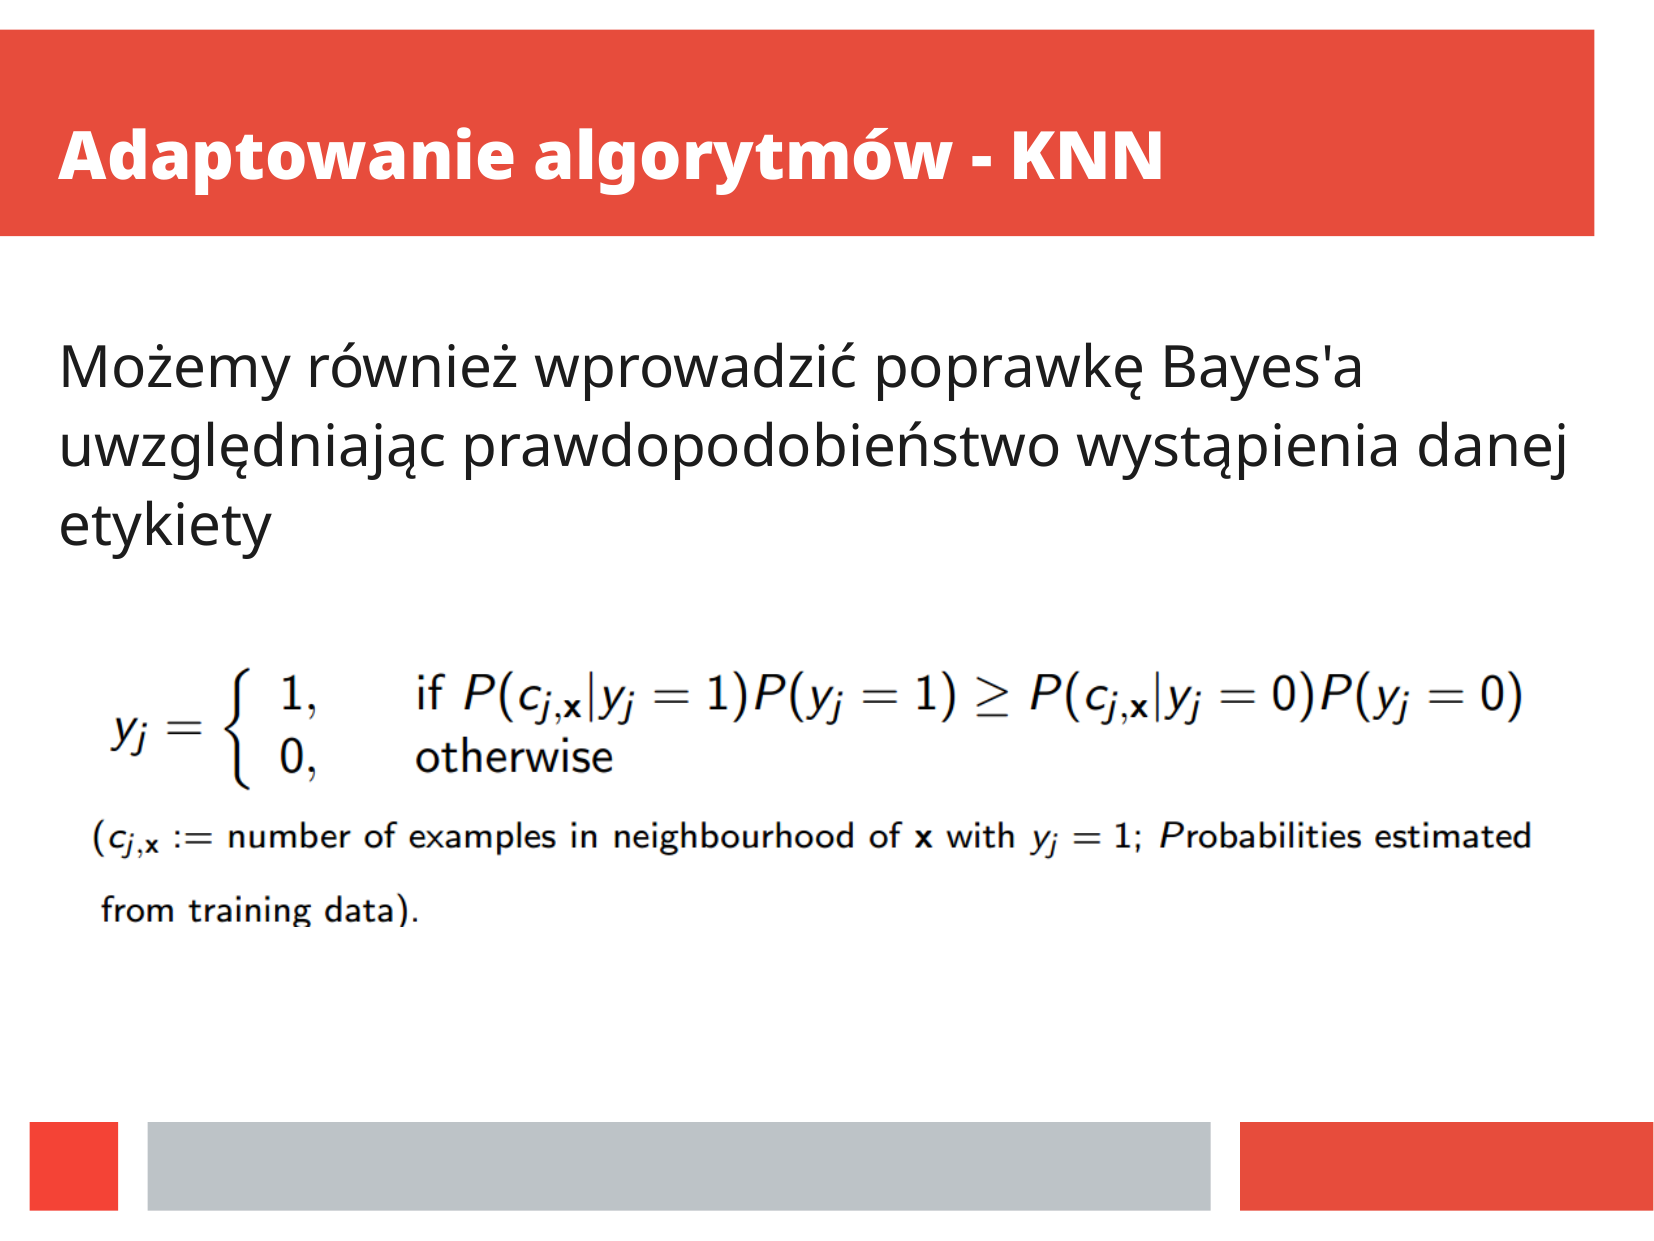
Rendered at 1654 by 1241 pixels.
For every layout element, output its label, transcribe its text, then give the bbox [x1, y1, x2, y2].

picture [94, 885, 426, 927]
picture [70, 643, 1546, 862]
list Możemy również wprowadzić poprawkę Bayes'a uwzględniając prawdopodobieństwo wystąpienia danej etykiety [59, 324, 1595, 1152]
title Adaptowanie algorytmów - KNN [59, 56, 1595, 200]
